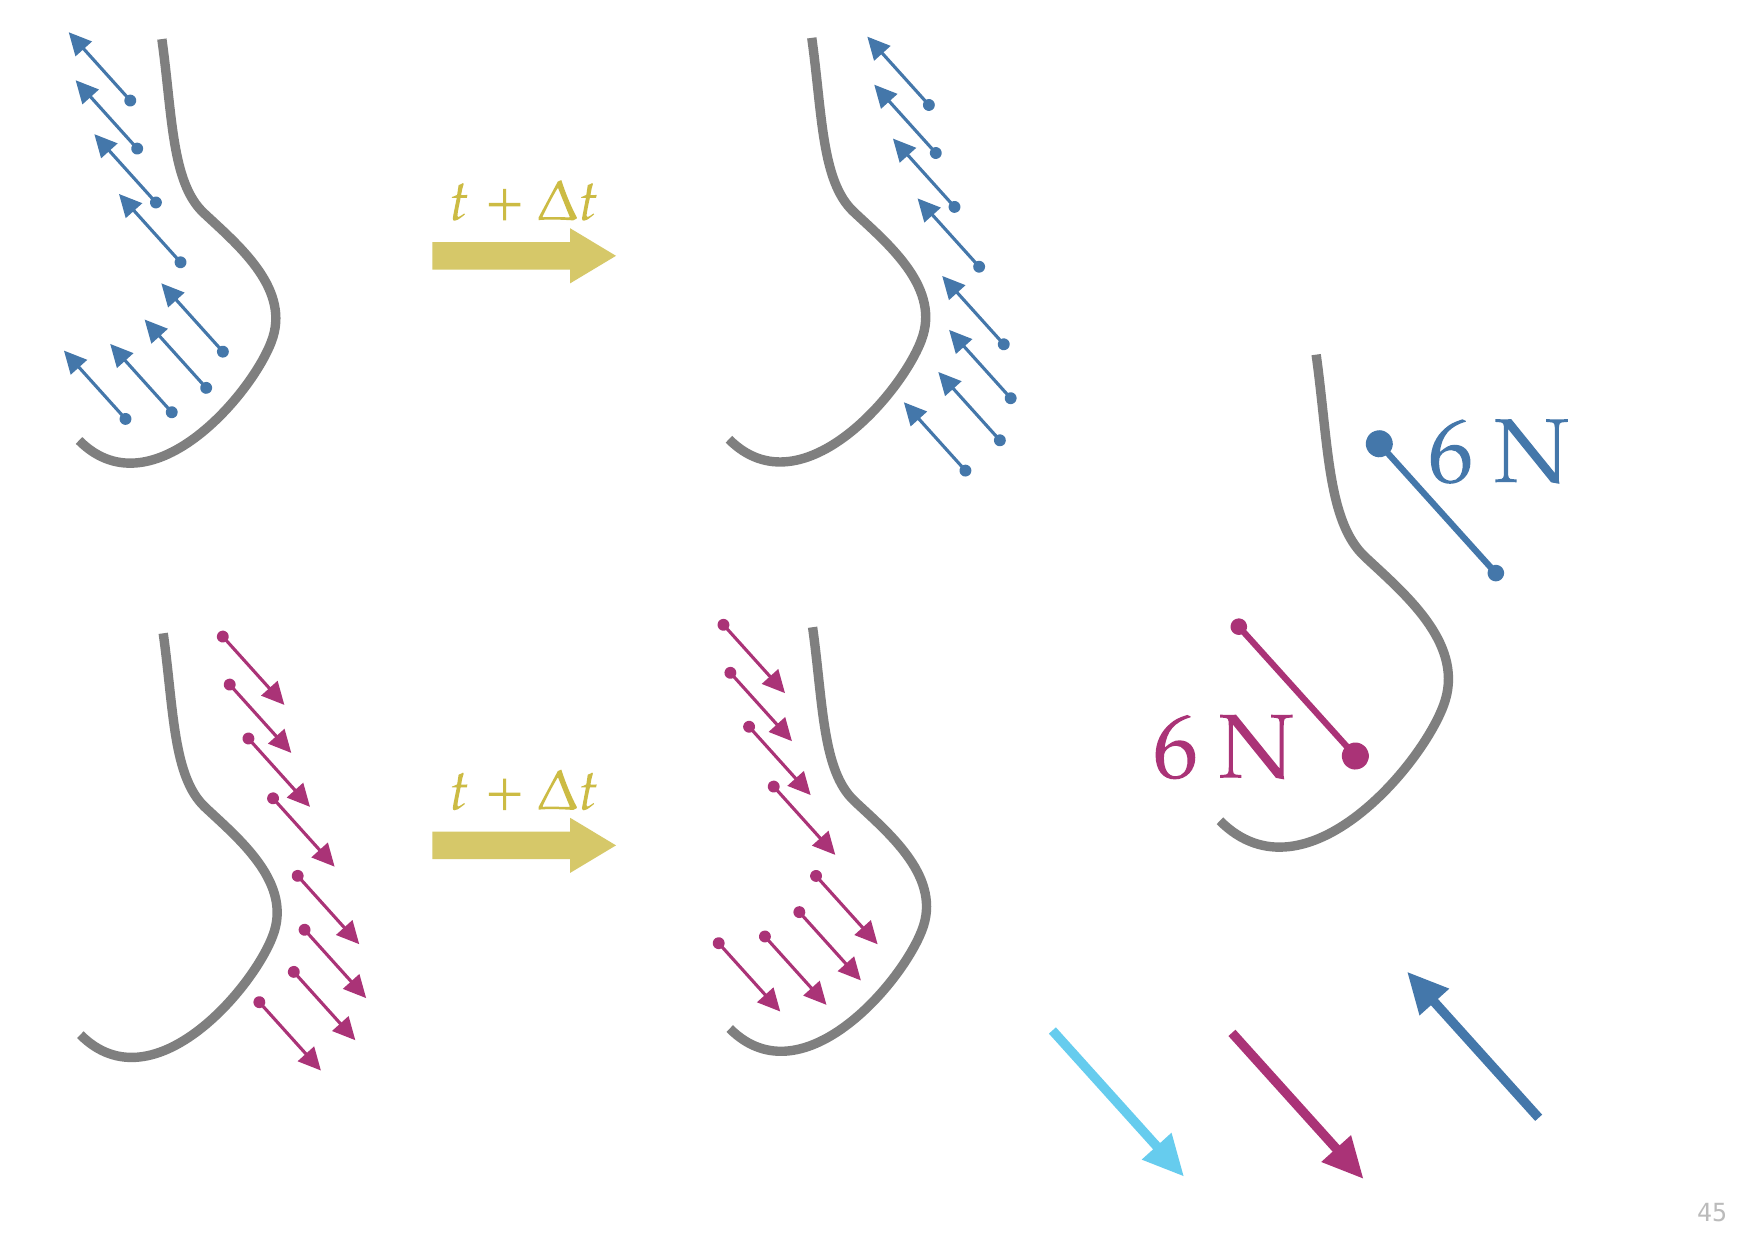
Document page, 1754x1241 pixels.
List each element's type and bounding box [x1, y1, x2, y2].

text_box [1155, 714, 1196, 780]
text_box [538, 769, 577, 810]
text_box [581, 183, 597, 221]
text_box [488, 778, 521, 811]
text_box [451, 183, 468, 221]
text_box [1495, 419, 1568, 484]
text_box [581, 772, 597, 811]
text_box [538, 180, 577, 221]
text_box [1220, 714, 1293, 780]
text_box [1430, 419, 1471, 484]
text_box [432, 228, 617, 284]
text_box [451, 772, 468, 811]
text_box [432, 817, 617, 873]
text_box [488, 188, 521, 221]
